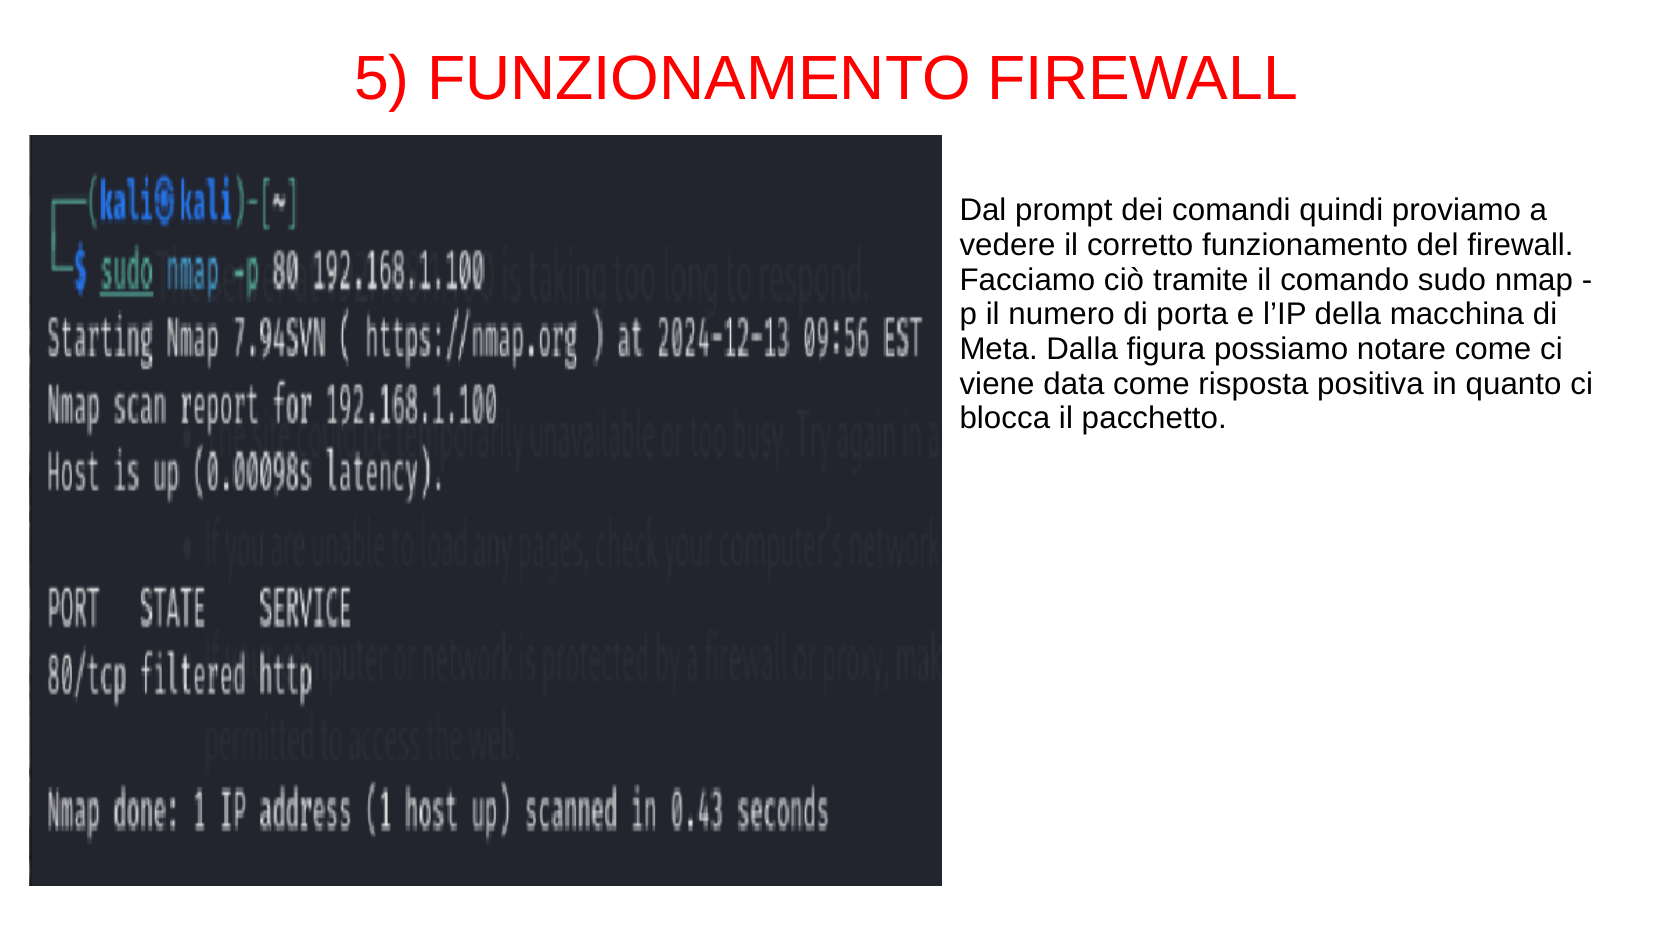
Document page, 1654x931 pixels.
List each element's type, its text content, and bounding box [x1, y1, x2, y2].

text_box Dal prompt dei comandi quindi proviamo a vedere il corretto funzionamento del firewall. Facciamo ciò tramite il comando sudo nmap -p il numero di porta e l’IP della macchina di Meta. Dalla figura possiamo notare come ci viene data come risposta positiva in quanto ci blocca il pacchetto. [944, 185, 1625, 443]
picture [29, 135, 942, 886]
title 5) FUNZIONAMENTO FIREWALL [82, 37, 1571, 119]
